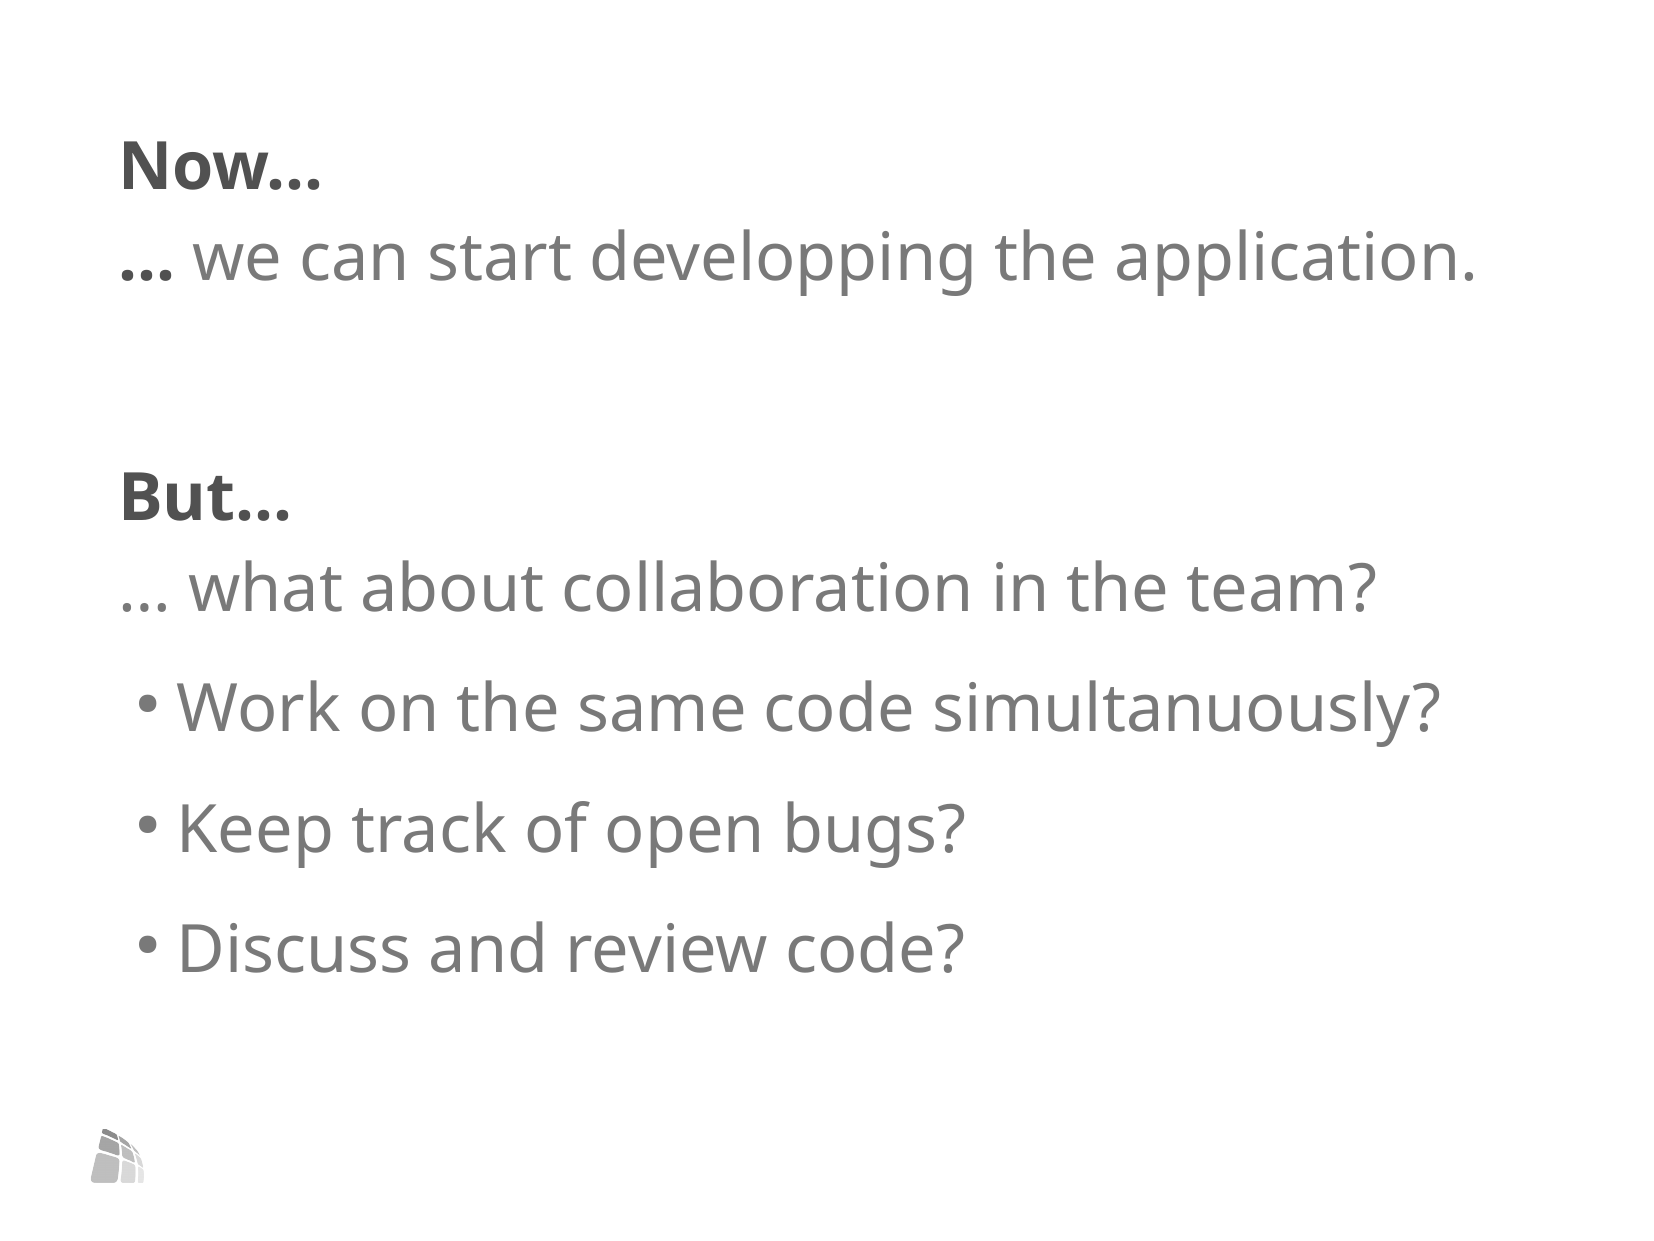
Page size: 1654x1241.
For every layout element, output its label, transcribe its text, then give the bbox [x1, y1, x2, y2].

picture [82, 1129, 144, 1183]
list Now... … we can start developping the application. But... … what about collaboration in the team? Work on the same code simultanuously? Keep track of open bugs? Discuss and review code? [118, 118, 1607, 1010]
